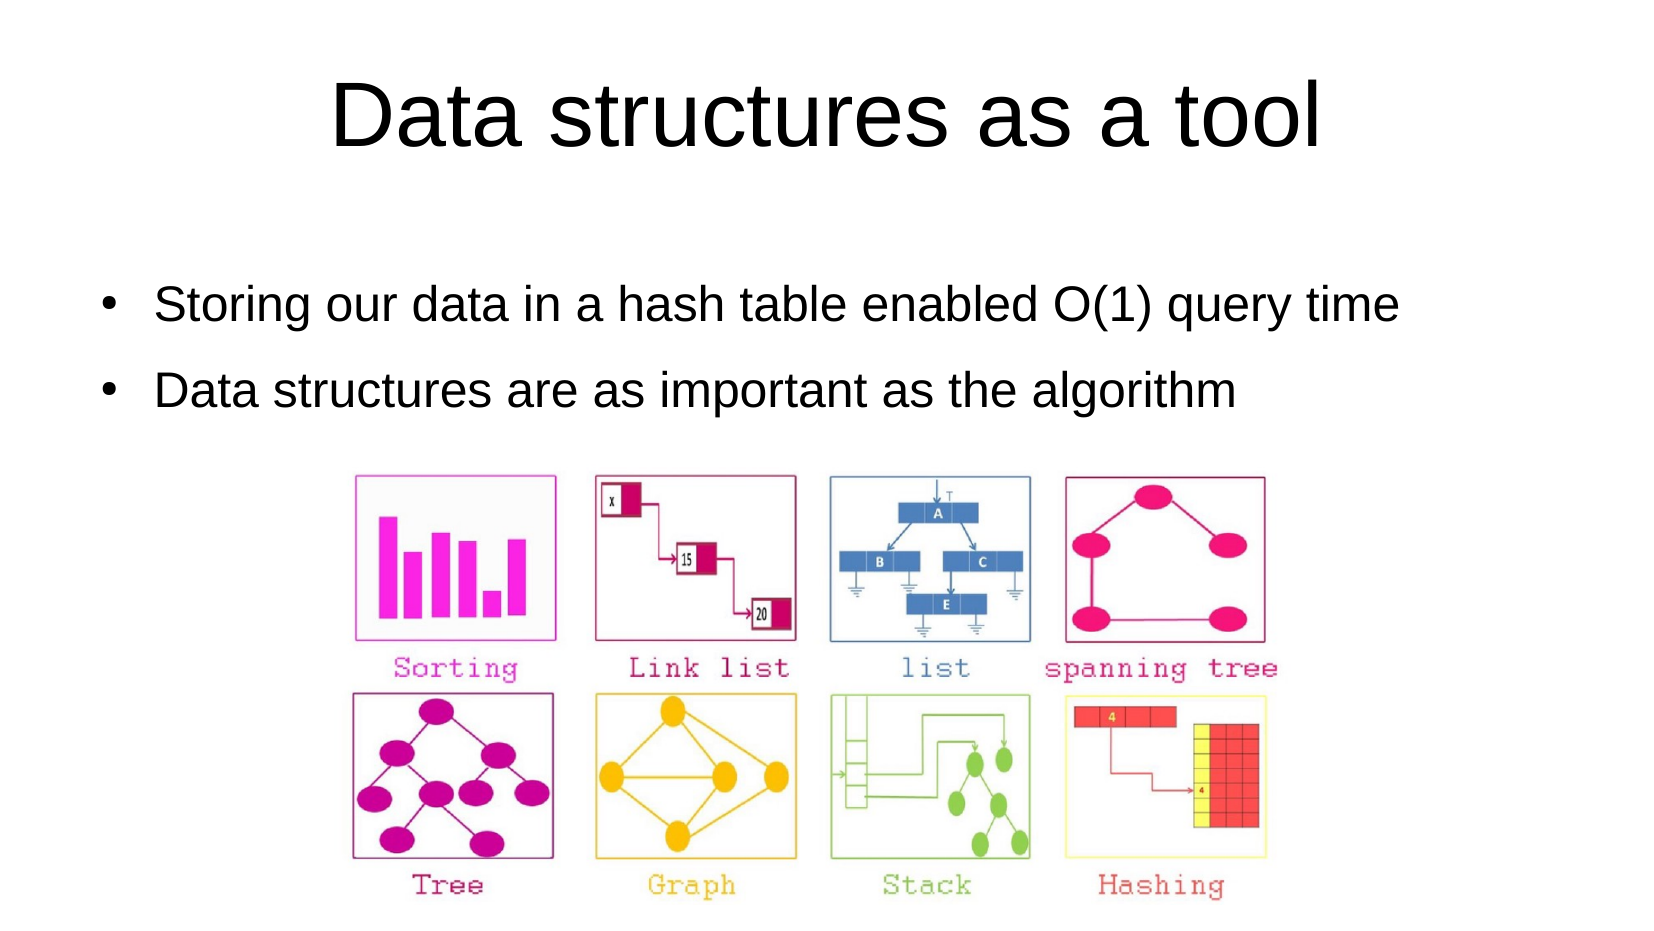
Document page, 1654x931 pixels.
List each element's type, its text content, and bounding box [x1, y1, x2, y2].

title Data structures as a tool [82, 37, 1571, 193]
list Storing our data in a hash table enabled O(1) query time Data structures are as important as the algorithm [82, 276, 1571, 817]
picture [330, 464, 1291, 905]
